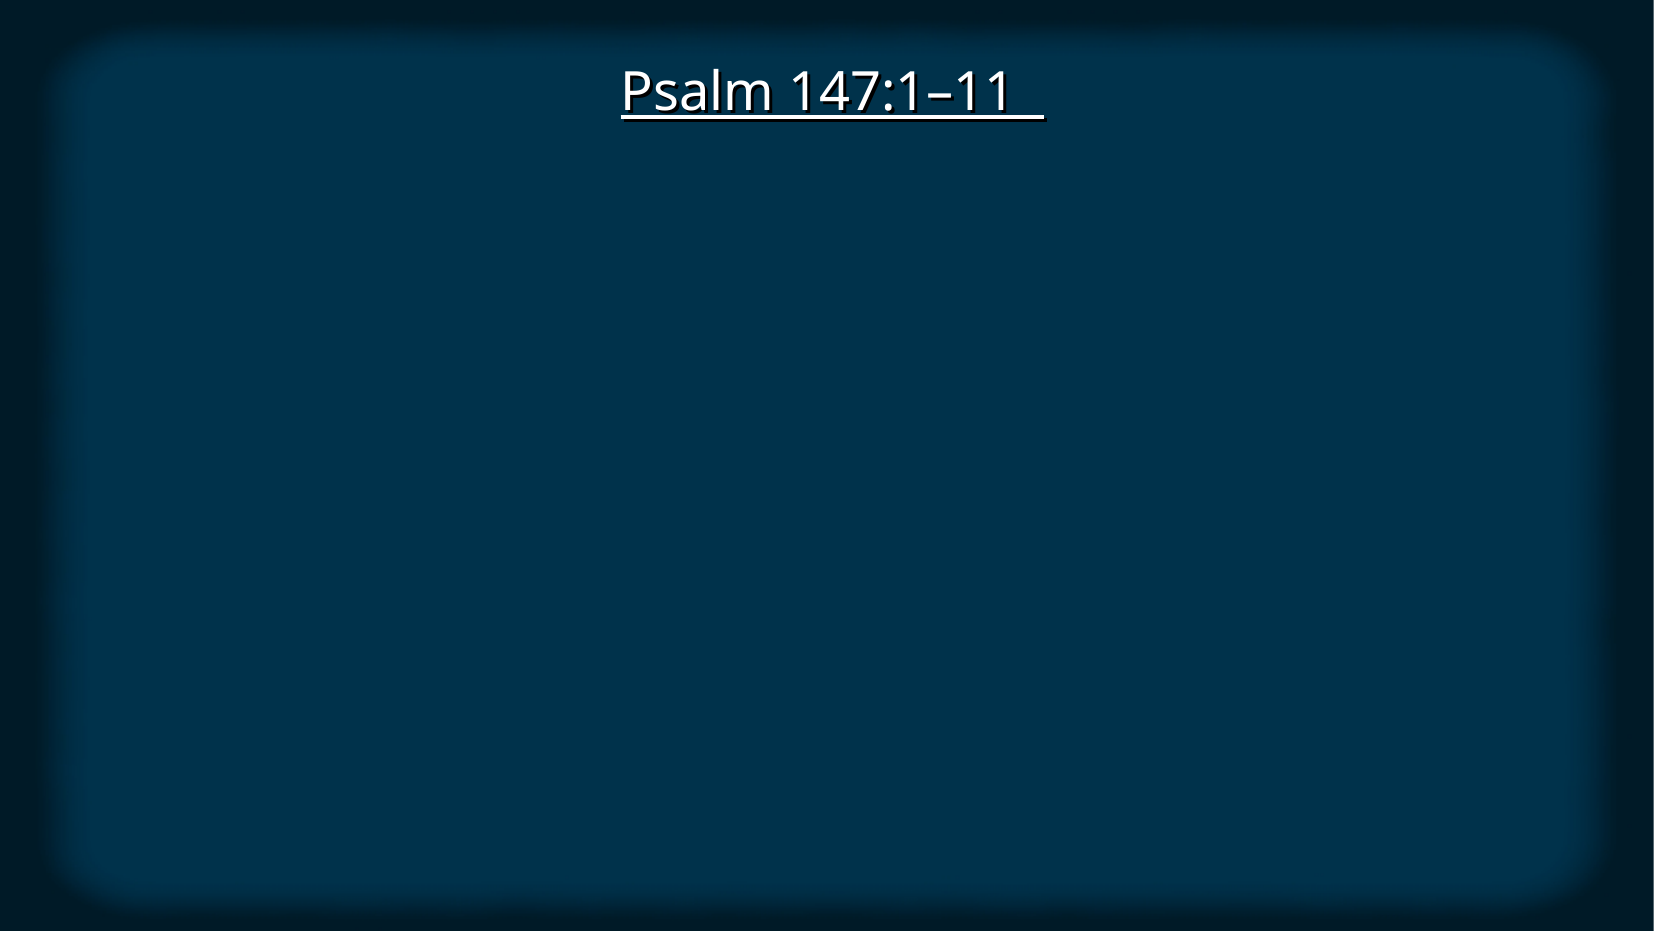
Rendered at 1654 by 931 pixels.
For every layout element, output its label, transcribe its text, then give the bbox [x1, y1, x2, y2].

text_box Psalm 147:1–11 [75, 45, 1591, 132]
picture [0, 0, 1654, 931]
